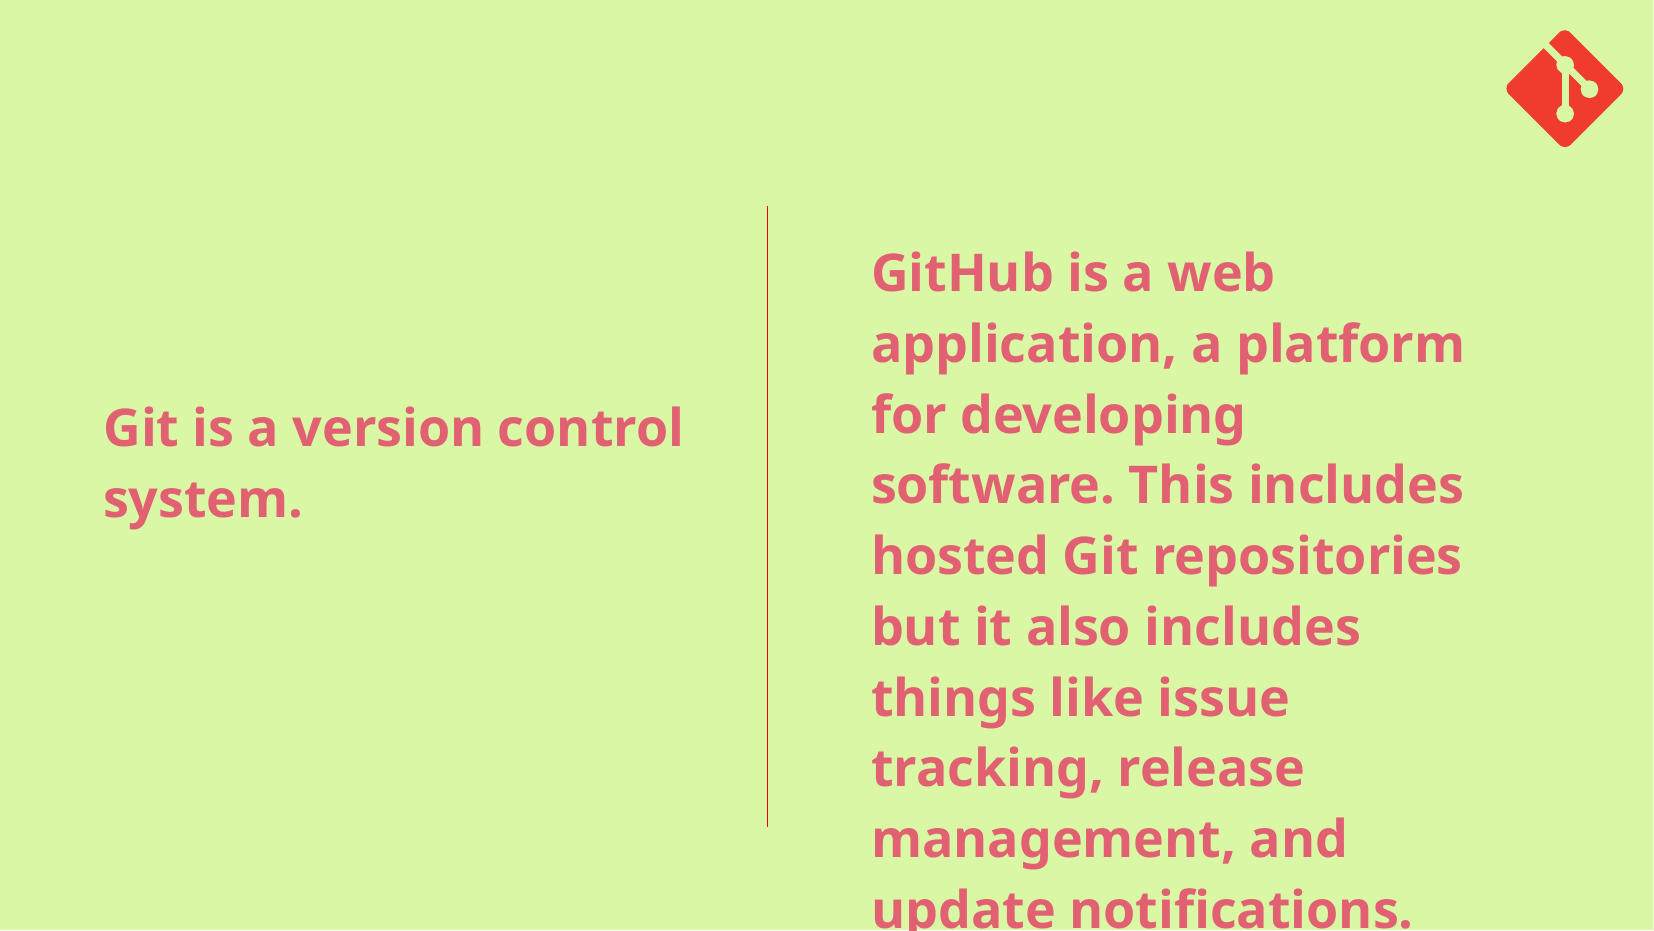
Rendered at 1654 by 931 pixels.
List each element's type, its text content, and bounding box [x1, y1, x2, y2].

picture [1505, 29, 1625, 148]
text_box GitHub is a web application, a platform for developing software. This includes hosted Git repositories but it also includes things like issue tracking, release management, and update notifications. [856, 228, 1506, 768]
text_box Git is a version control system. [88, 383, 739, 516]
